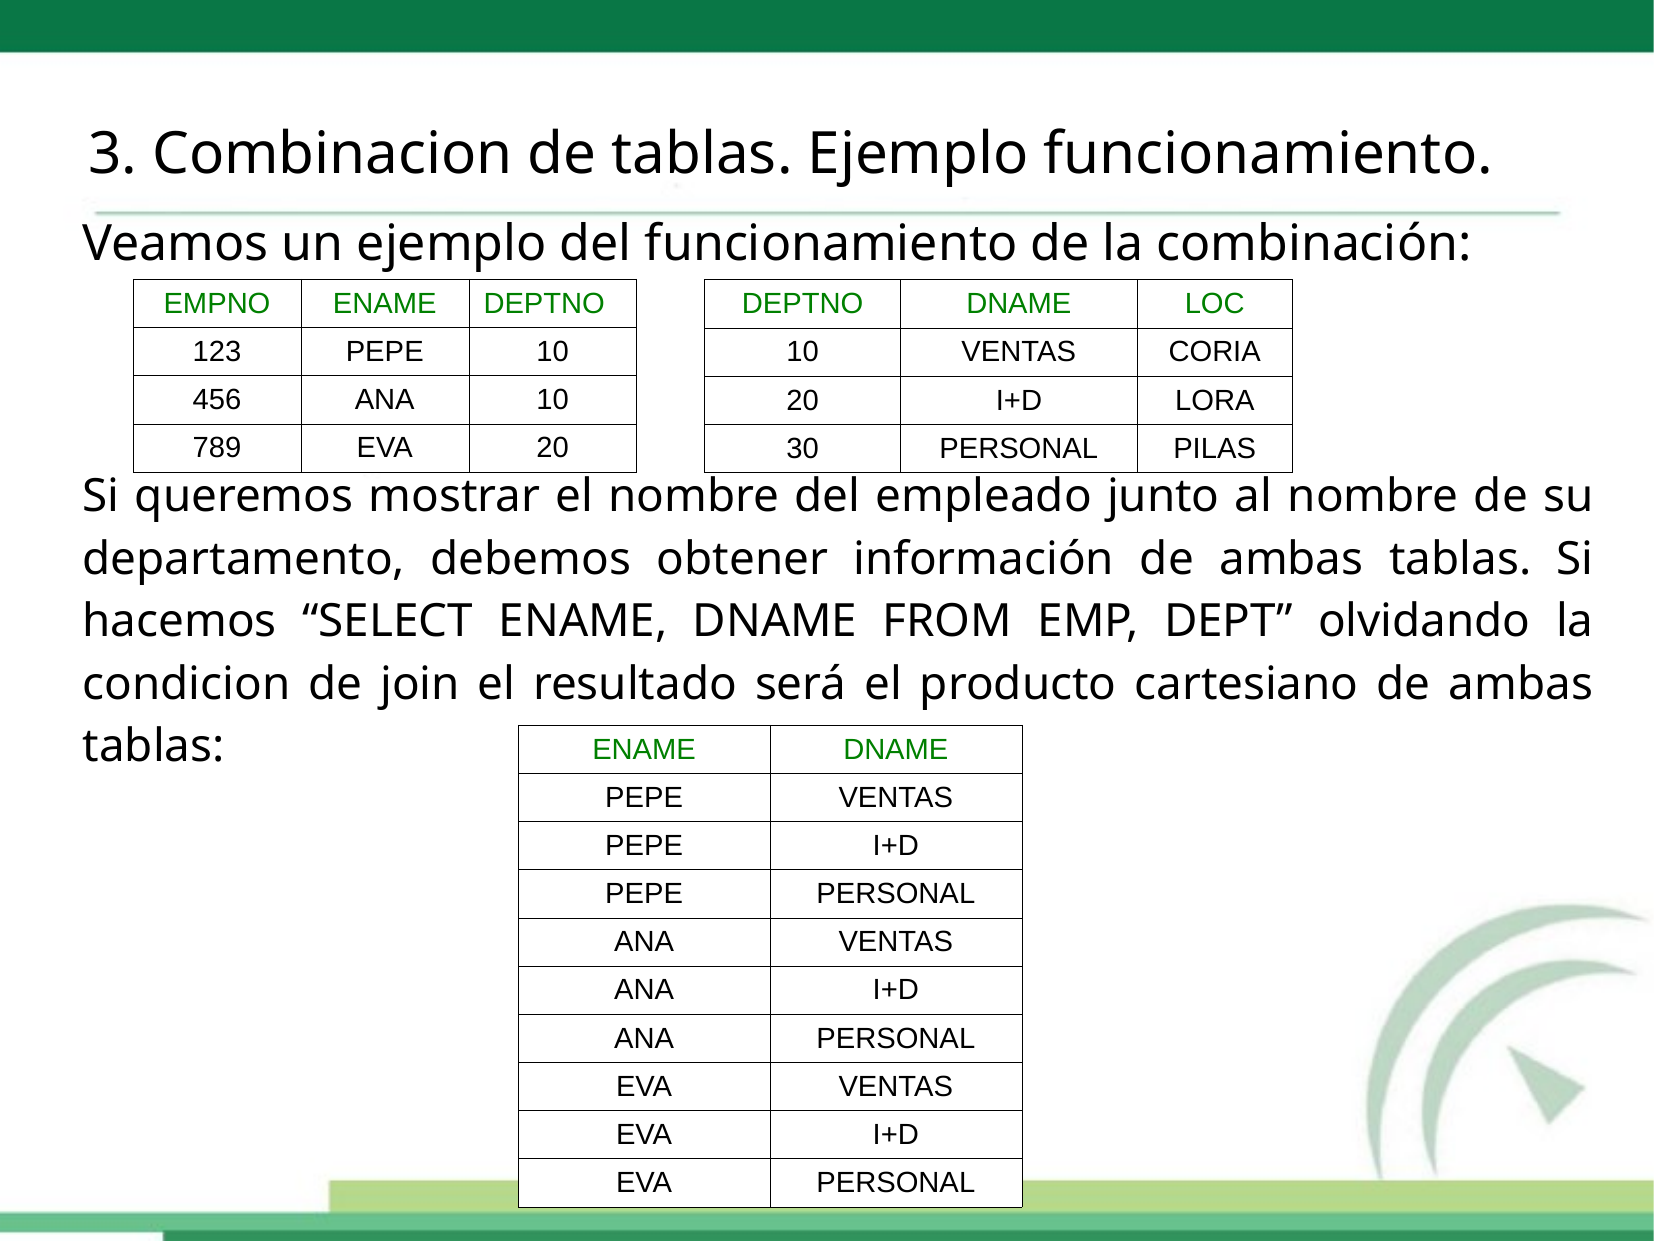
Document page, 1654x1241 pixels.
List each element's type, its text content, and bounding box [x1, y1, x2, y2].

table_header EMPNO [134, 280, 301, 327]
table_cell ANA [519, 967, 770, 1014]
table_cell ANA [519, 919, 770, 966]
table_header DEPTNO [470, 280, 636, 327]
table_cell EVA [519, 1159, 770, 1207]
table_cell VENTAS [771, 1063, 1022, 1110]
table_cell 20 [470, 425, 636, 472]
table_cell PEPE [519, 870, 770, 918]
table_cell VENTAS [901, 329, 1137, 376]
table_cell I+D [771, 1111, 1022, 1158]
table_cell PEPE [302, 328, 469, 375]
table_cell 10 [470, 328, 636, 375]
table_cell 30 [705, 425, 900, 472]
table_cell PERSONAL [901, 425, 1137, 472]
table_cell EVA [302, 425, 469, 472]
table_cell PEPE [519, 774, 770, 821]
table_header ENAME [302, 280, 469, 327]
table_header ENAME [519, 726, 770, 773]
table_cell LORA [1138, 377, 1292, 424]
list Veamos un ejemplo del funcionamiento de la combinación: Si queremos mostrar el nombre del empleado junto al nombre de su departamento, debemos obtener información de ambas tablas. Si hacemos “SELECT ENAME, DNAME FROM EMP, DEPT” olvidando la condicion de join el resultado será el producto cartesiano de ambas tablas: [82, 206, 1595, 1211]
table_cell EVA [519, 1063, 770, 1110]
table_cell PERSONAL [771, 870, 1022, 918]
table_cell 10 [470, 376, 636, 424]
table_cell I+D [771, 822, 1022, 869]
table_cell CORIA [1138, 329, 1292, 376]
table_cell 456 [134, 376, 301, 424]
table_cell PERSONAL [771, 1015, 1022, 1062]
table_cell PEPE [519, 822, 770, 869]
table_cell 20 [705, 377, 900, 424]
table_header DNAME [901, 280, 1137, 328]
table_cell 10 [705, 329, 900, 376]
table_cell PERSONAL [771, 1159, 1022, 1207]
table_cell ANA [302, 376, 469, 424]
table_cell I+D [771, 967, 1022, 1014]
table_cell EVA [519, 1111, 770, 1158]
table_cell 789 [134, 425, 301, 472]
picture [0, 0, 1654, 1241]
title 3. Combinacion de tablas. Ejemplo funcionamiento. [88, 46, 1577, 206]
table_cell PILAS [1138, 425, 1292, 472]
table_header DEPTNO [705, 280, 900, 328]
table_header LOC [1138, 280, 1292, 328]
table_cell I+D [901, 377, 1137, 424]
table_cell VENTAS [771, 919, 1022, 966]
table_cell ANA [519, 1015, 770, 1062]
table_cell VENTAS [771, 774, 1022, 821]
table_header DNAME [771, 726, 1022, 773]
table_cell 123 [134, 328, 301, 375]
